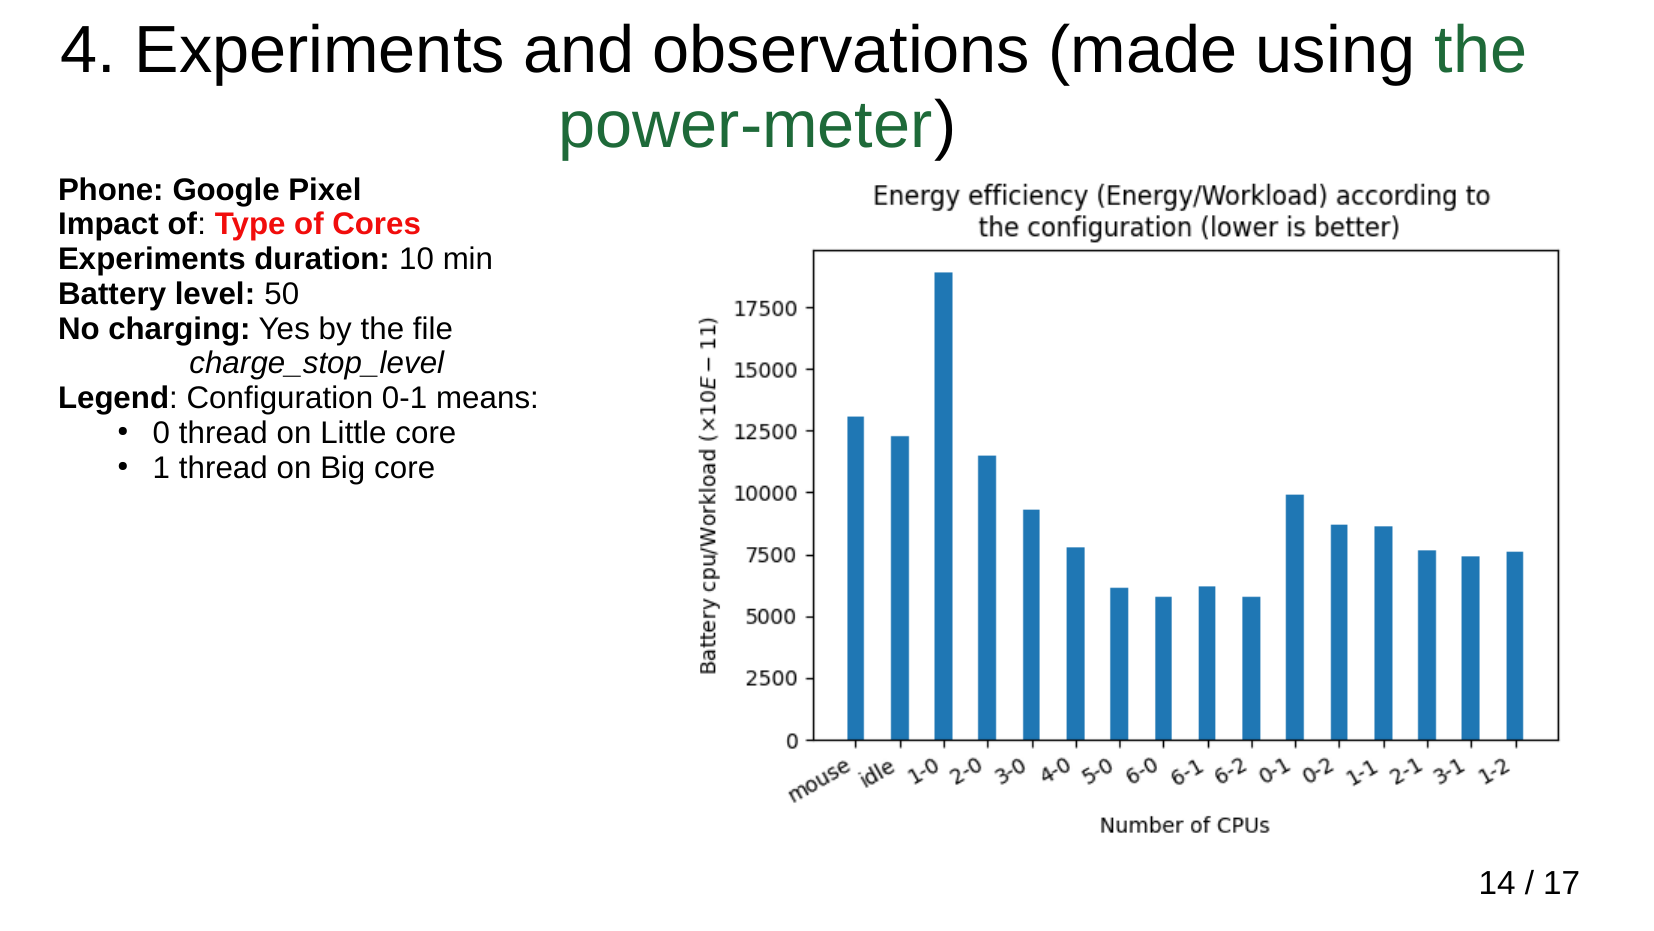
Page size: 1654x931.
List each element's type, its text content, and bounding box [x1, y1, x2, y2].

title 4. Experiments and observations (made using the power-meter) [60, 11, 1654, 162]
text_box 14 / 17 [1463, 857, 1652, 928]
picture [693, 163, 1654, 884]
text_box Phone: Google Pixel Impact of: Type of Cores Experiments duration: 10 min Battery level: 50 No charging: Yes by the file charge_stop_level Legend: Configuration 0-1 means: 0 thread on Little core 1 thread on Big core [43, 164, 713, 527]
